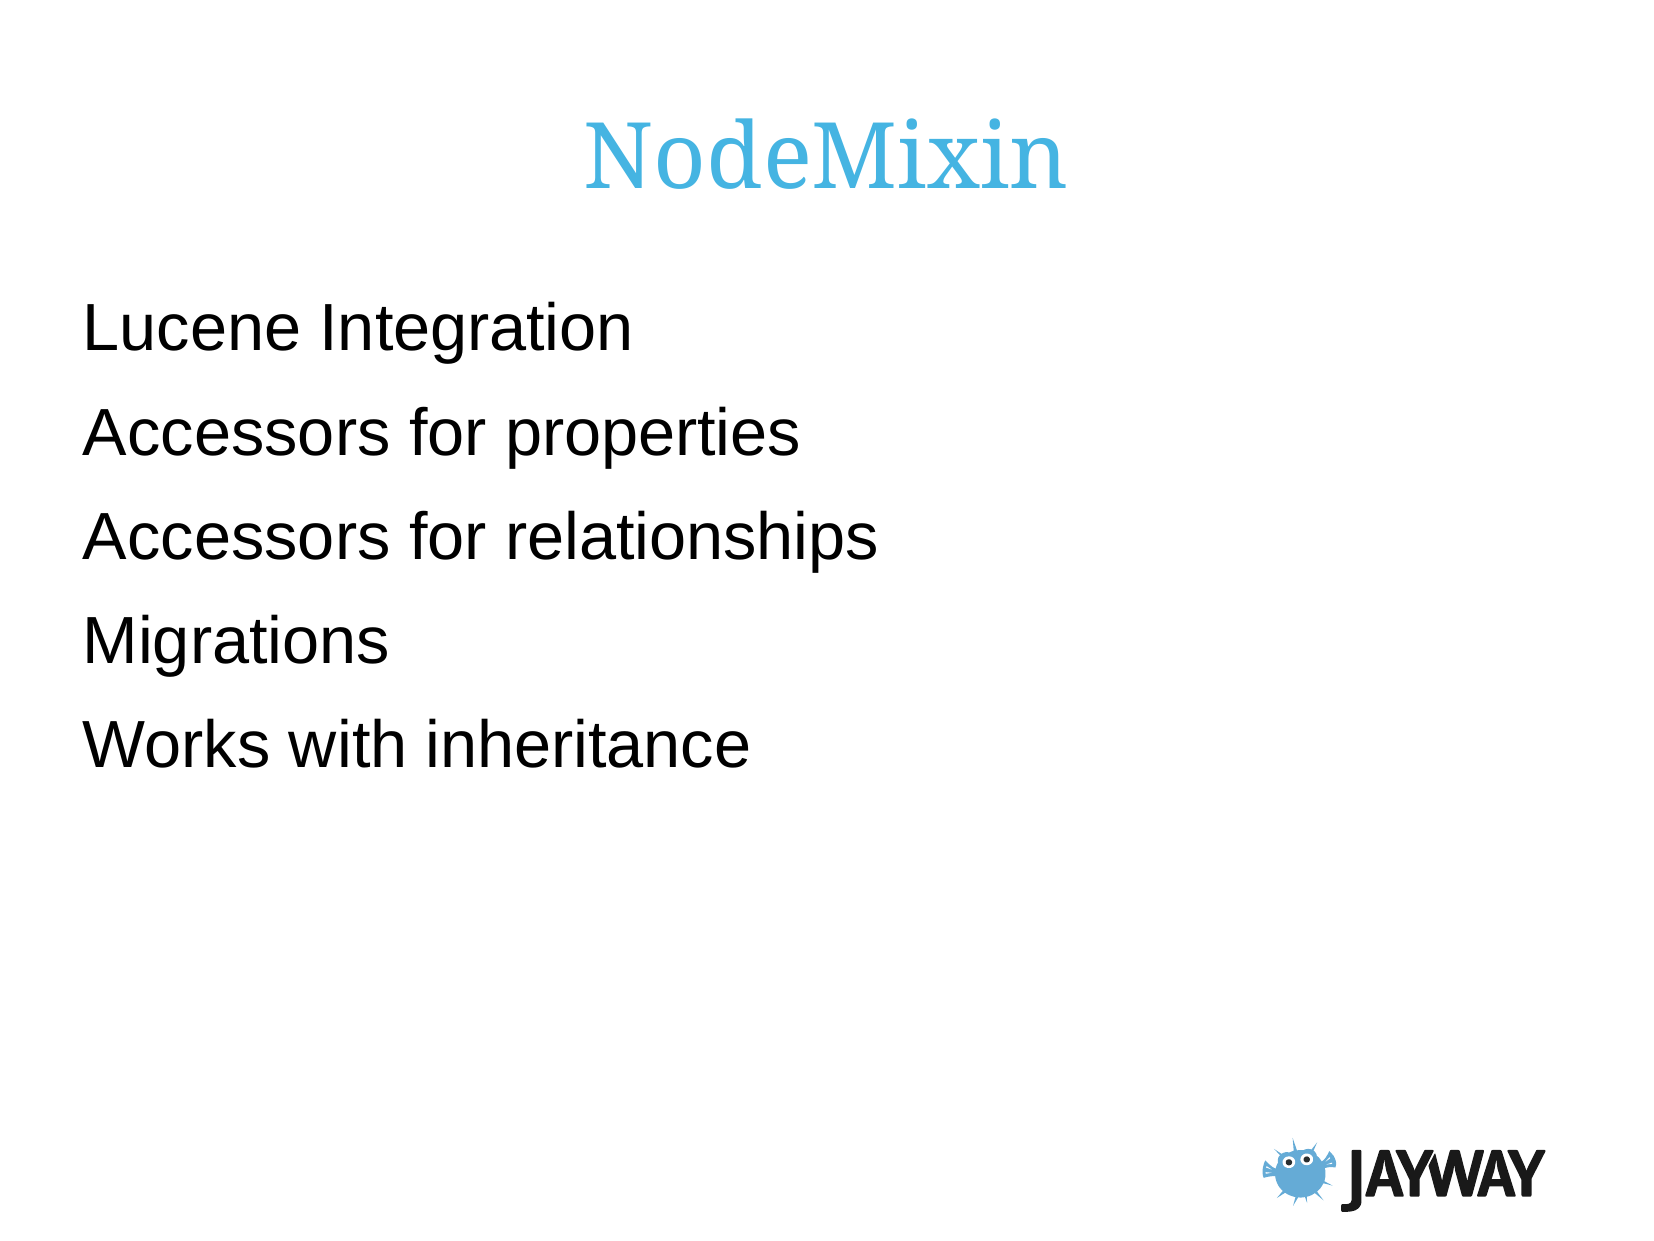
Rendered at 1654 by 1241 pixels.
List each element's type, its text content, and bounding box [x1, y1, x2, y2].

list Lucene Integration Accessors for properties Accessors for relationships Migrations Works with inheritance [82, 290, 1571, 1109]
title NodeMixin [82, 56, 1571, 250]
